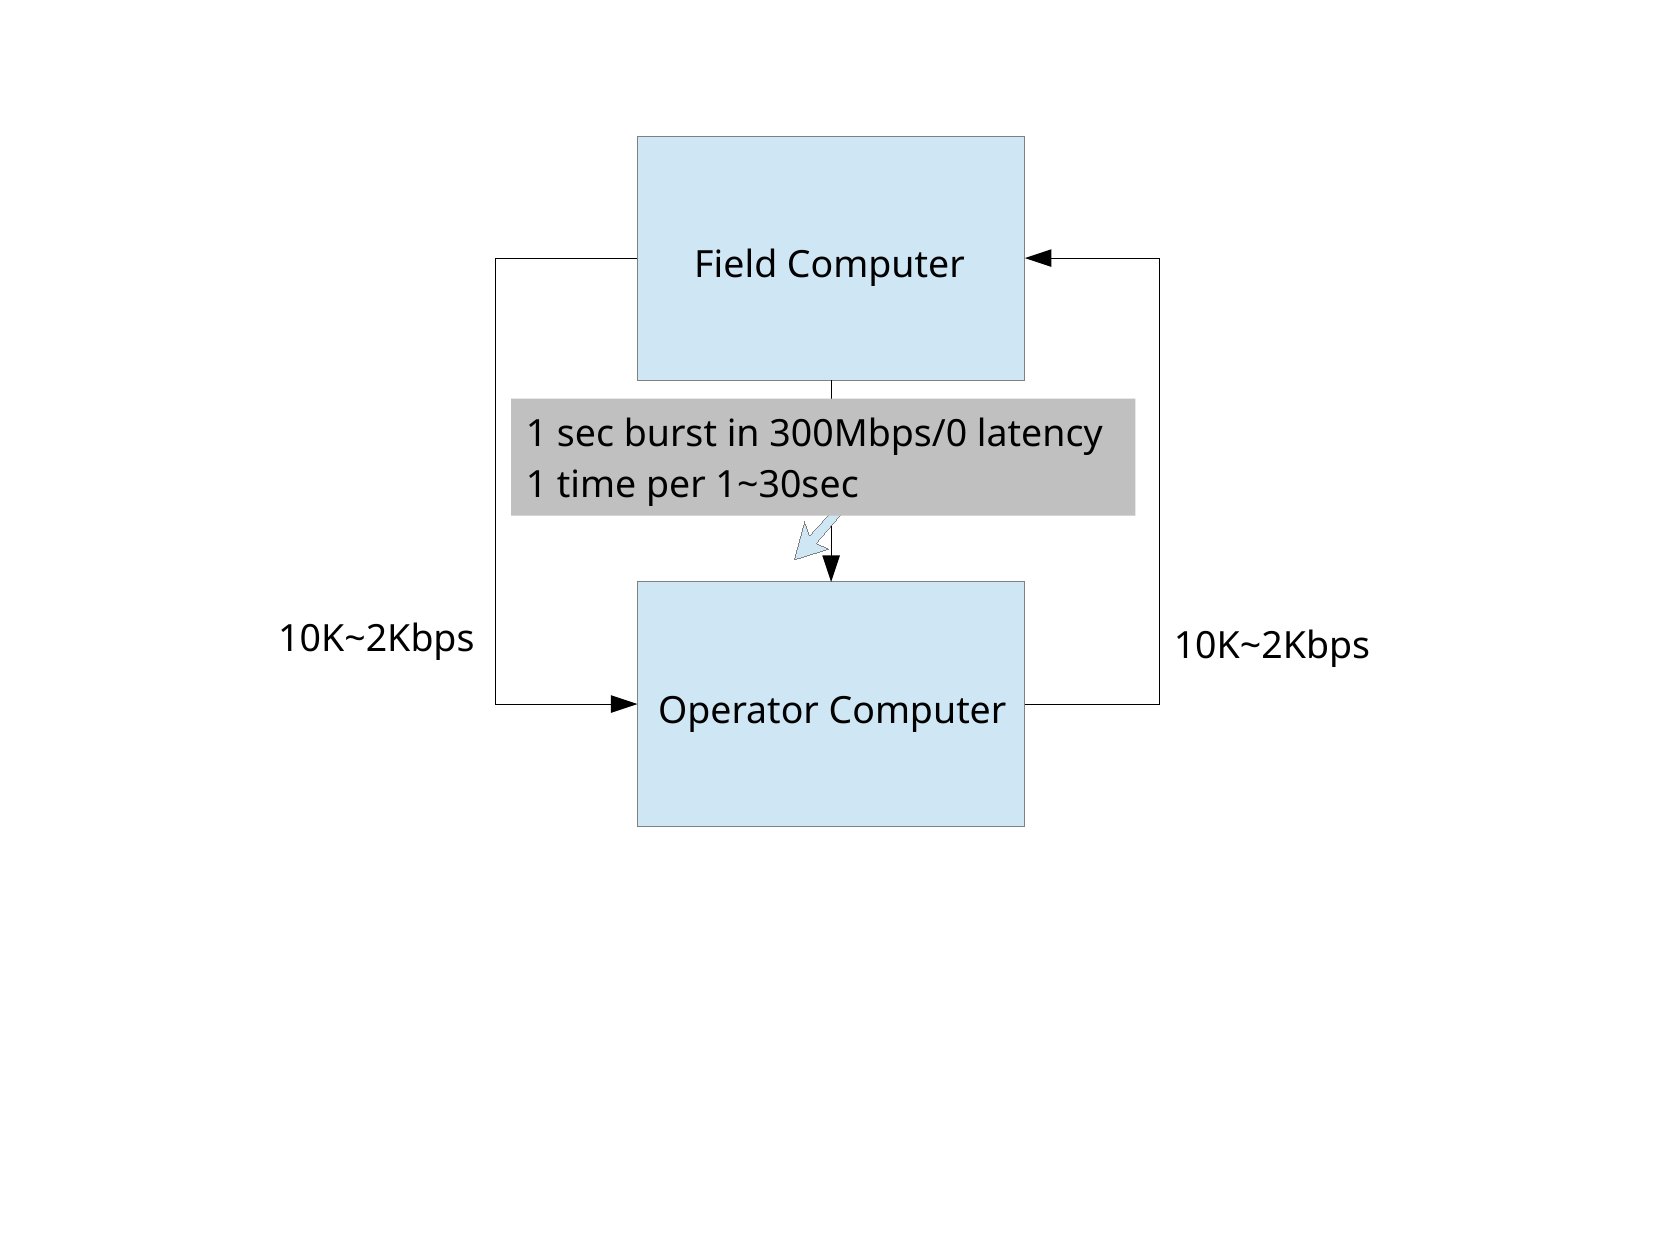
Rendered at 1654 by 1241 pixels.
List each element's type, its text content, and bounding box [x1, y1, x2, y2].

text_box [637, 136, 1025, 381]
text_box 10K~2Kbps [263, 604, 495, 660]
text_box 1 sec burst in 300Mbps/0 latency 1 time per 1~30sec [511, 398, 1136, 495]
text_box 10K~2Kbps [1158, 610, 1391, 666]
text_box [794, 516, 840, 560]
text_box Operator Computer [643, 676, 1019, 732]
text_box [637, 581, 1025, 827]
text_box Field Computer [679, 230, 983, 286]
